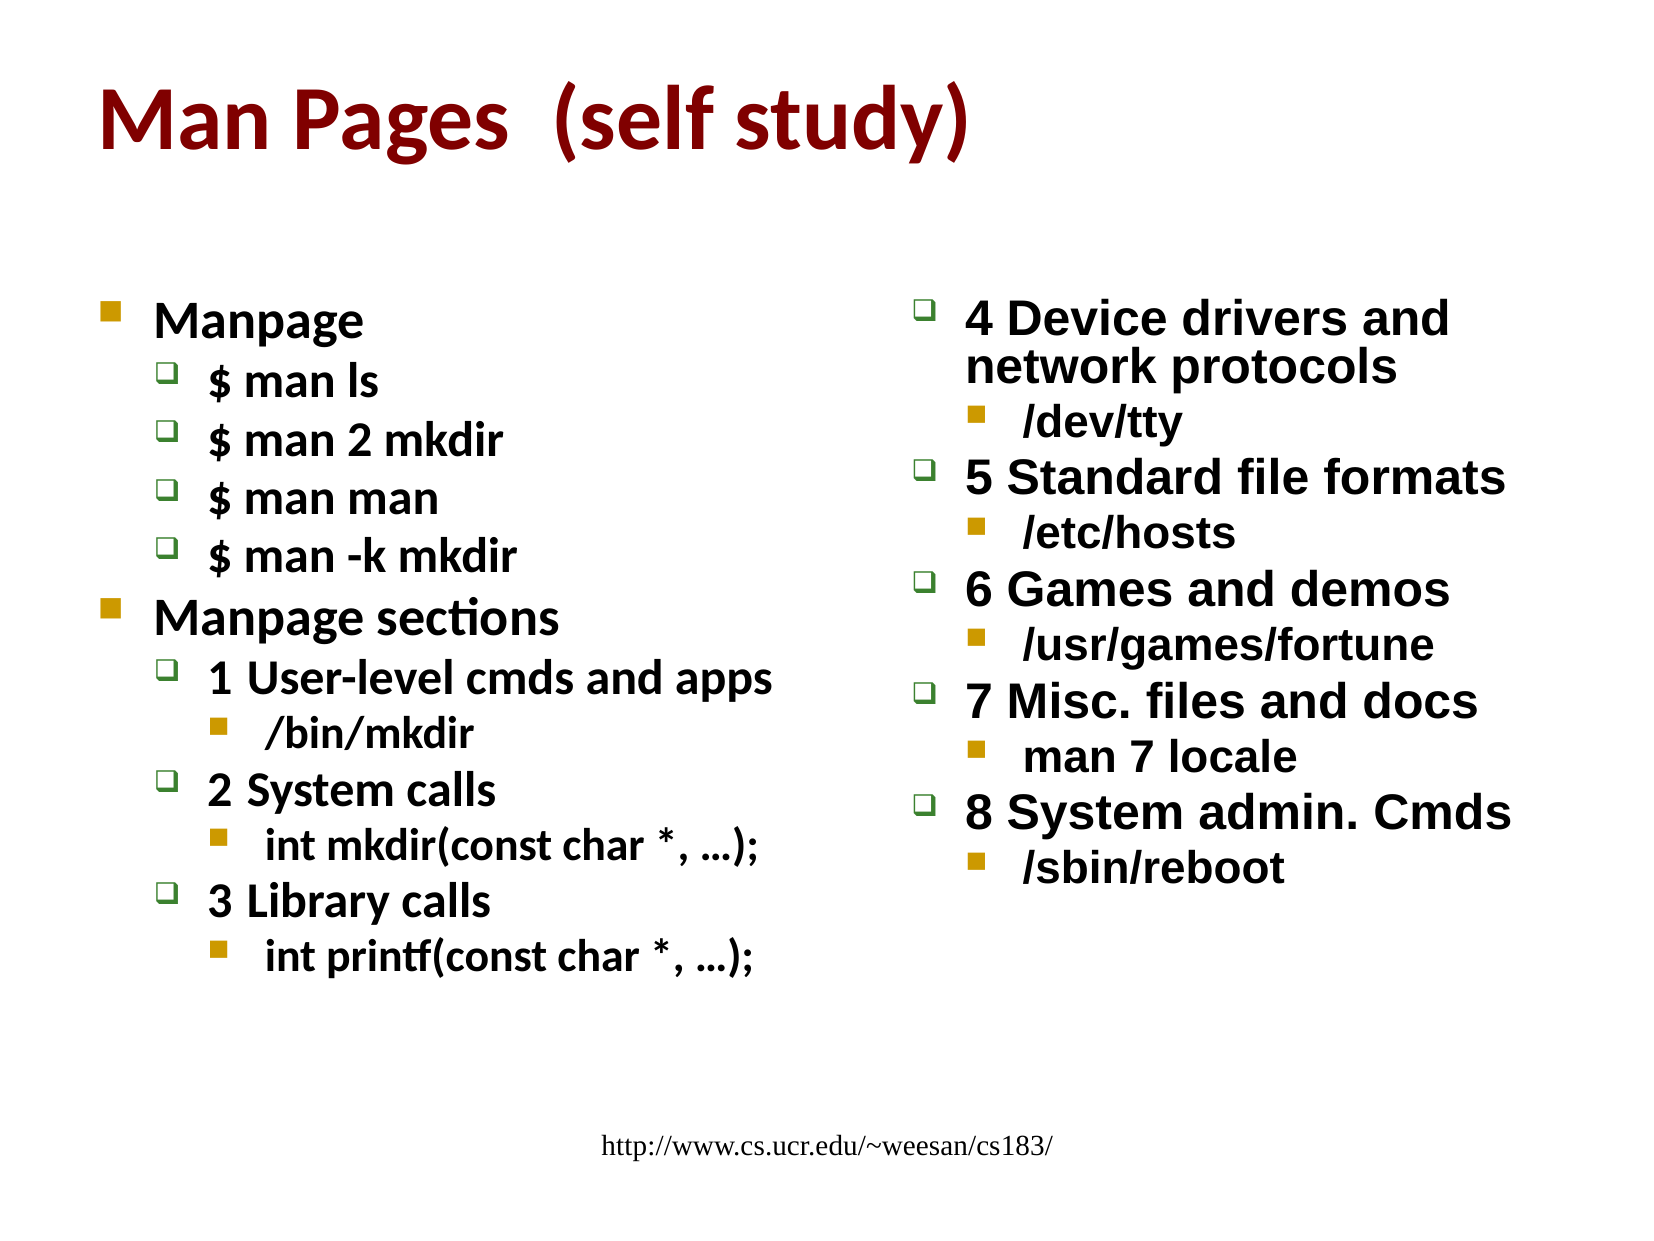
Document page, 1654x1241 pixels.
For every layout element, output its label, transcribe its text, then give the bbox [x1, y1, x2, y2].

list Manpage $ man ls $ man 2 mkdir $ man man $ man -k mkdir Manpage sections 1 User-level cmds and apps /bin/mkdir 2 System calls int mkdir(const char *, …); 3 Library calls int printf(const char *, …); [82, 289, 813, 1109]
list 4 Device drivers and network protocols /dev/tty 5 Standard file formats /etc/hosts 6 Games and demos /usr/games/fortune 7 Misc. files and docs man 7 locale 8 System admin. Cmds /sbin/reboot [840, 289, 1571, 1109]
title Man Pages (self study) [82, 50, 1571, 257]
